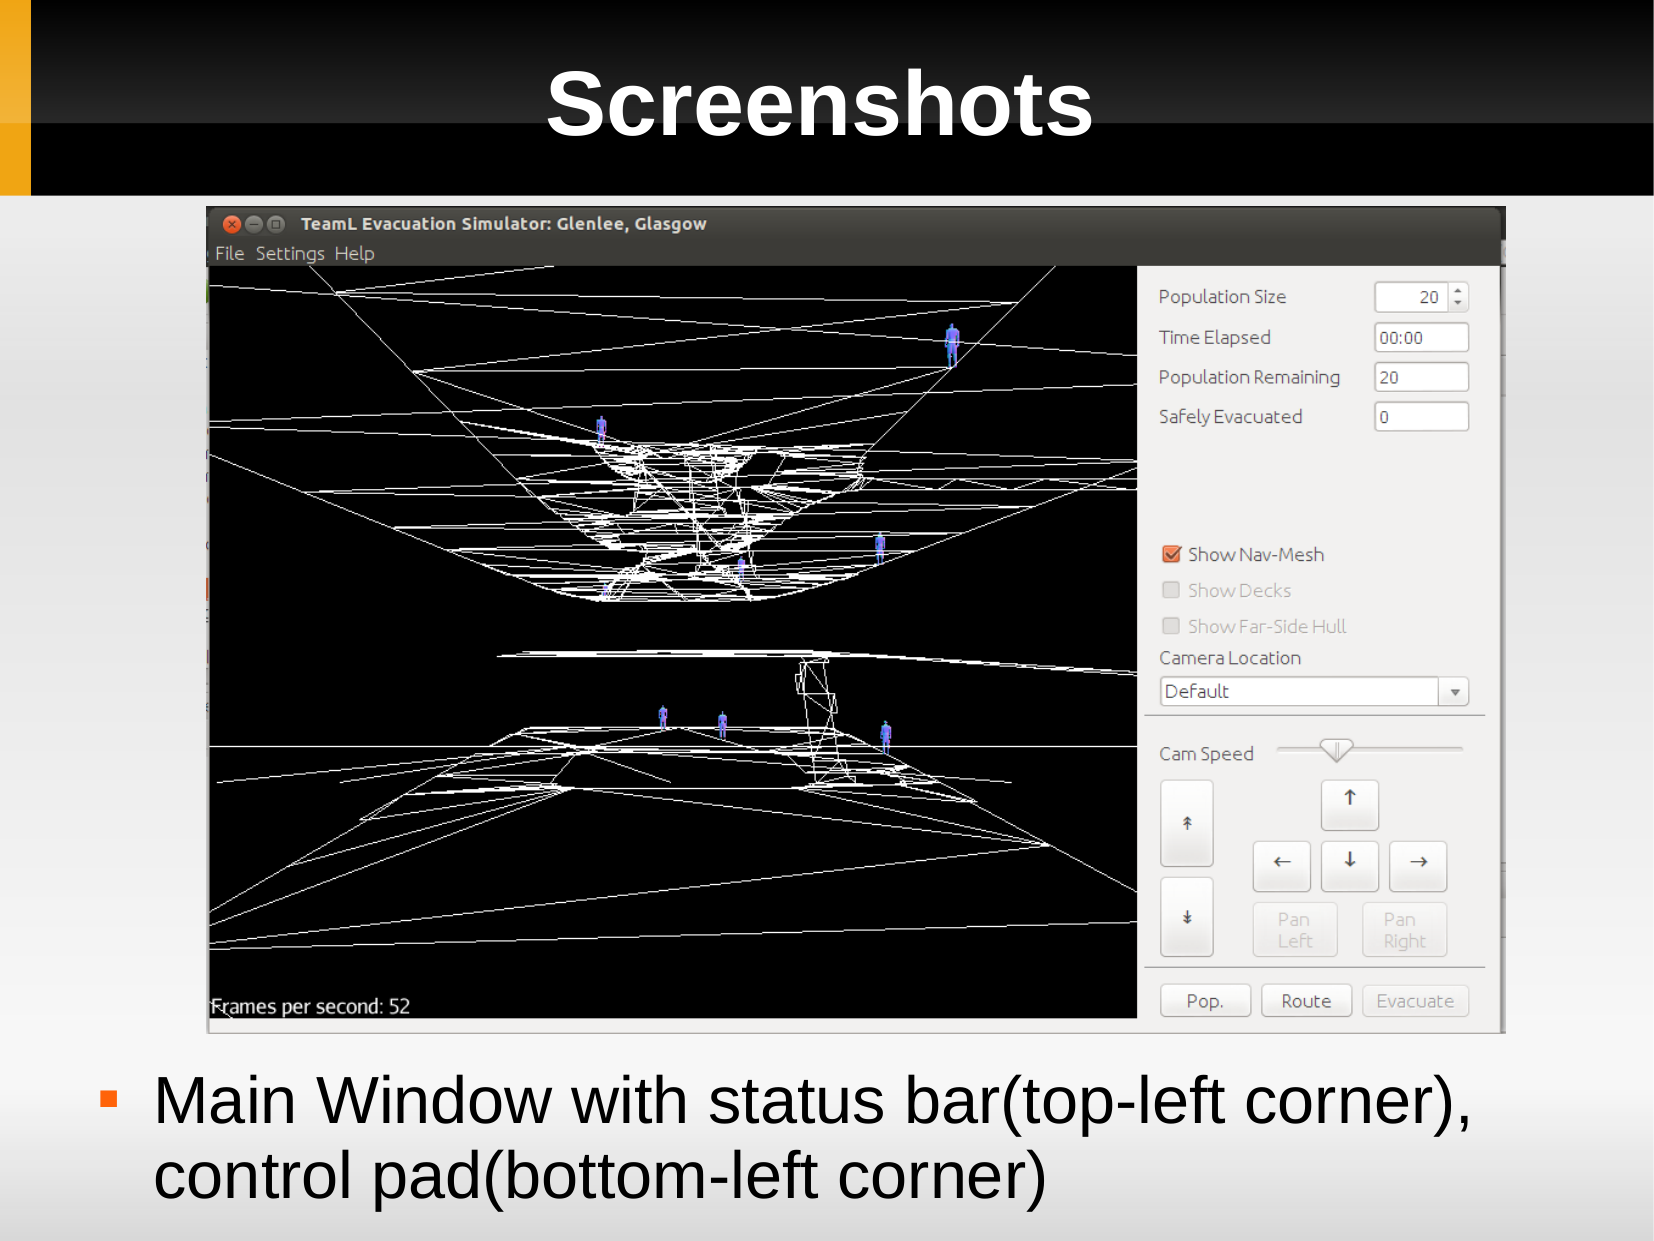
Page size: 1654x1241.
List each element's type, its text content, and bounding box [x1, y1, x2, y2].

picture [0, 0, 1654, 1241]
title Screenshots [76, 0, 1565, 208]
list Main Window with status bar(top-left corner), control pad(bottom-left corner) [82, 1062, 1571, 1213]
